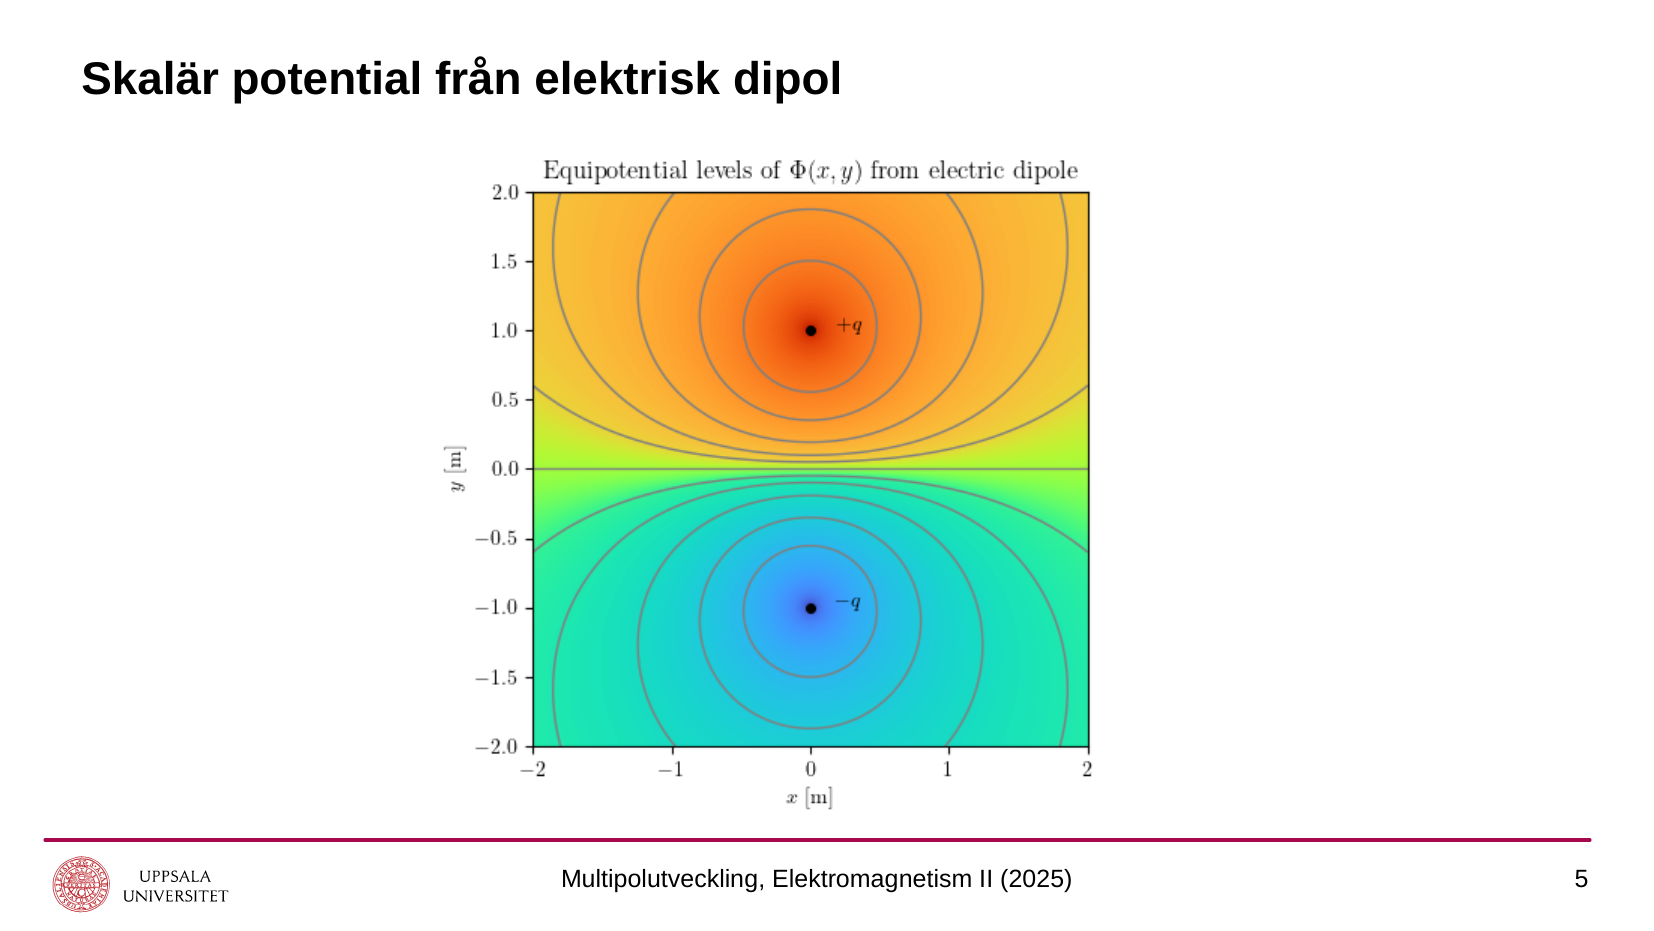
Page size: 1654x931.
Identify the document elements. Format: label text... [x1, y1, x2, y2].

title Skalär potential från elektrisk dipol [81, 37, 1570, 121]
picture [318, 105, 1279, 826]
picture [45, 847, 250, 919]
